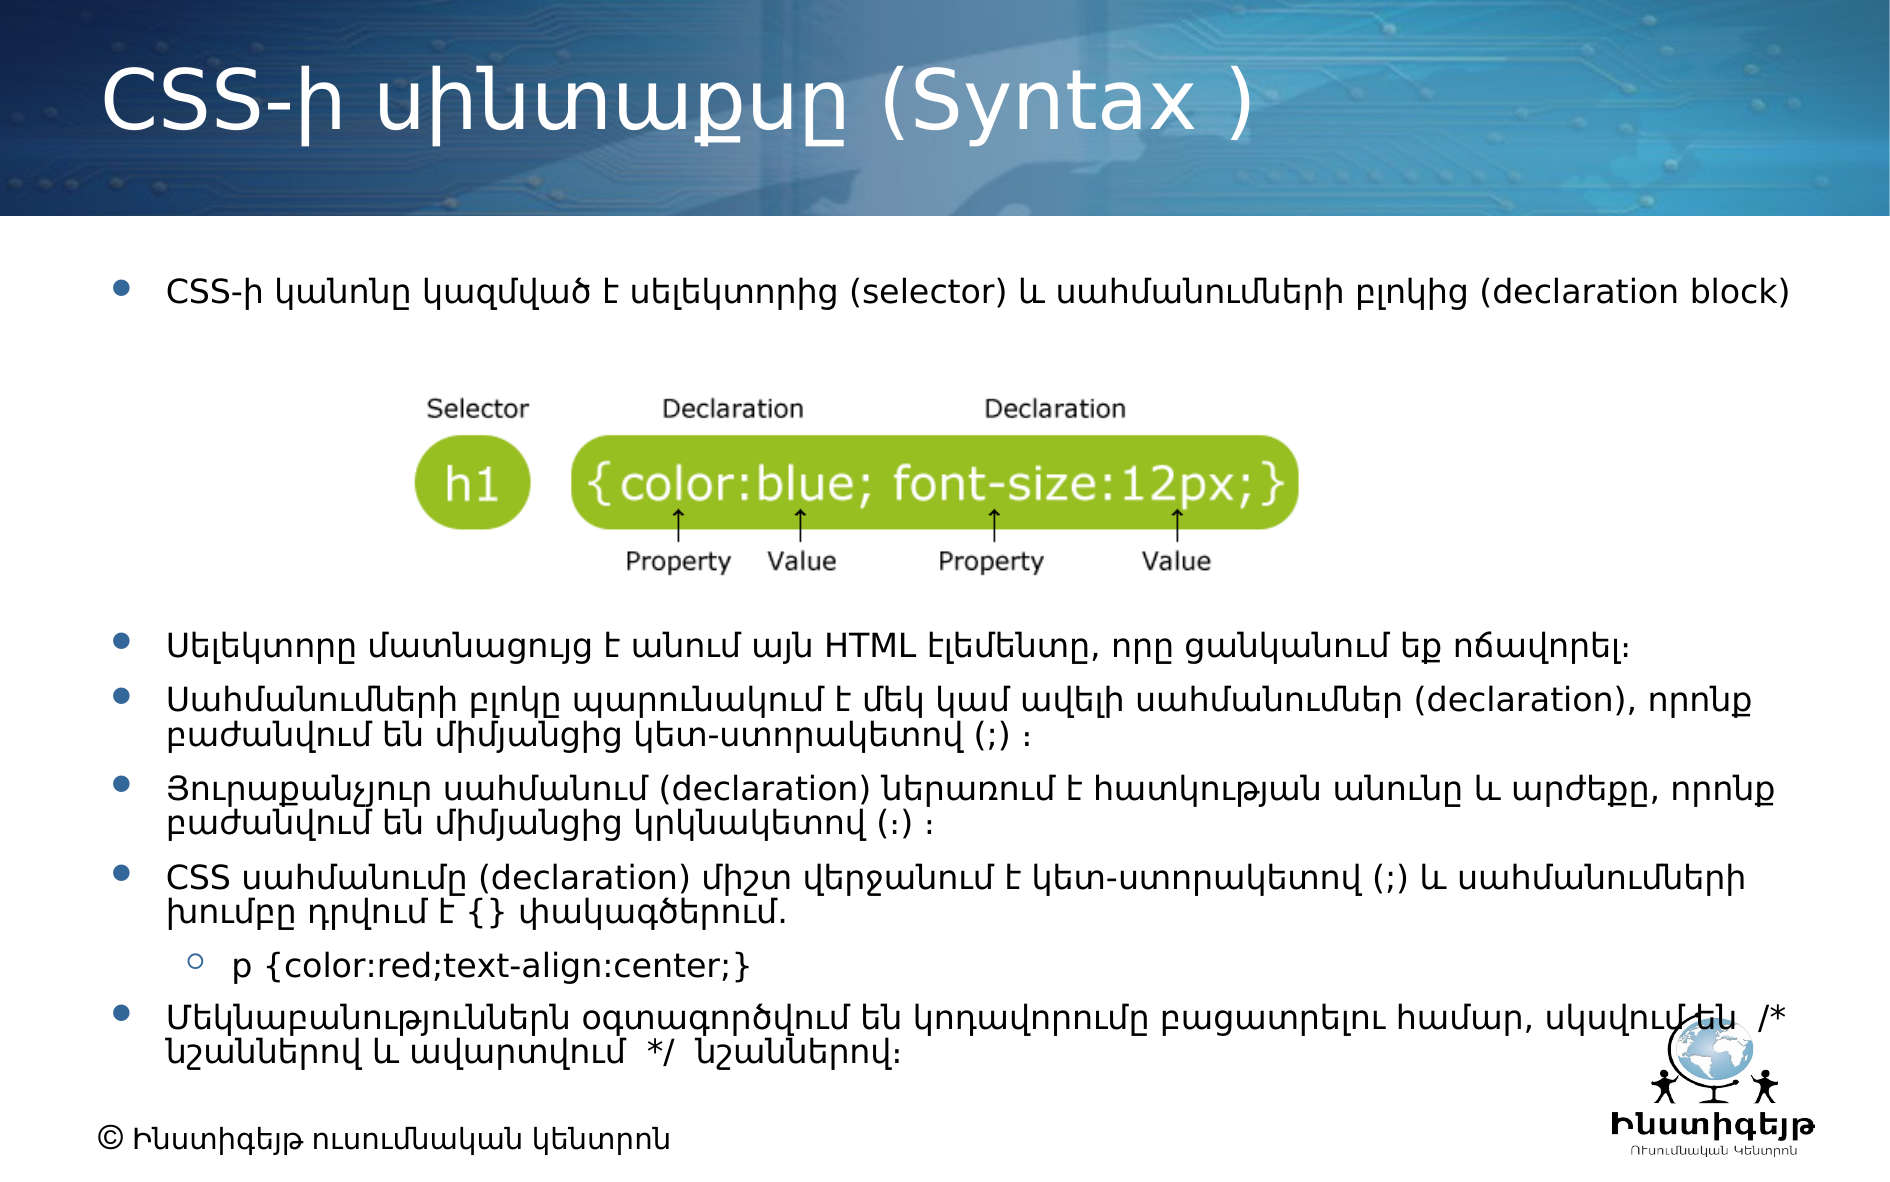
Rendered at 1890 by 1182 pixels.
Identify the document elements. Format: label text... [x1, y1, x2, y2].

picture [1613, 1012, 1622, 1027]
picture [1722, 1012, 1731, 1027]
list CSS-ի կանոնը կազմված է սելեկտորից (selector) և սահմանումների բլոկից (declaration block) Սելեկտորը մատնացույց է անում այն HTML էլեմենտը, որը ցանկանում եք ոճավորել։ Սահմանումների բլոկը պարունակում է մեկ կամ ավելի սահմանումներ (declaration), որոնք բաժանվում են միմյանցից կետ-ստորակետով (;) ։ Յուրաքանչյուր սահմանում (declaration) ներառում է հատկության անունը և արժեքը, որոնք բաժանվում են միմյանցից կրկնակետով (։) ։ CSS սահմանումը (declaration) միշտ վերջանում է կետ-ստորակետով (;) և սահմանումների խումբը դրվում է {} փակագծերում․ p {color:red;text-align:center;} Մեկնաբանություններն օգտագործվում են կոդավորումը բացատրելու համար, սկսվում են /* նշաններով և ավարտվում */ նշաններով։ [110, 276, 1801, 306]
picture [412, 393, 1302, 580]
picture [0, 0, 1890, 216]
picture [1669, 1012, 1678, 1027]
picture [1612, 1012, 1815, 1157]
